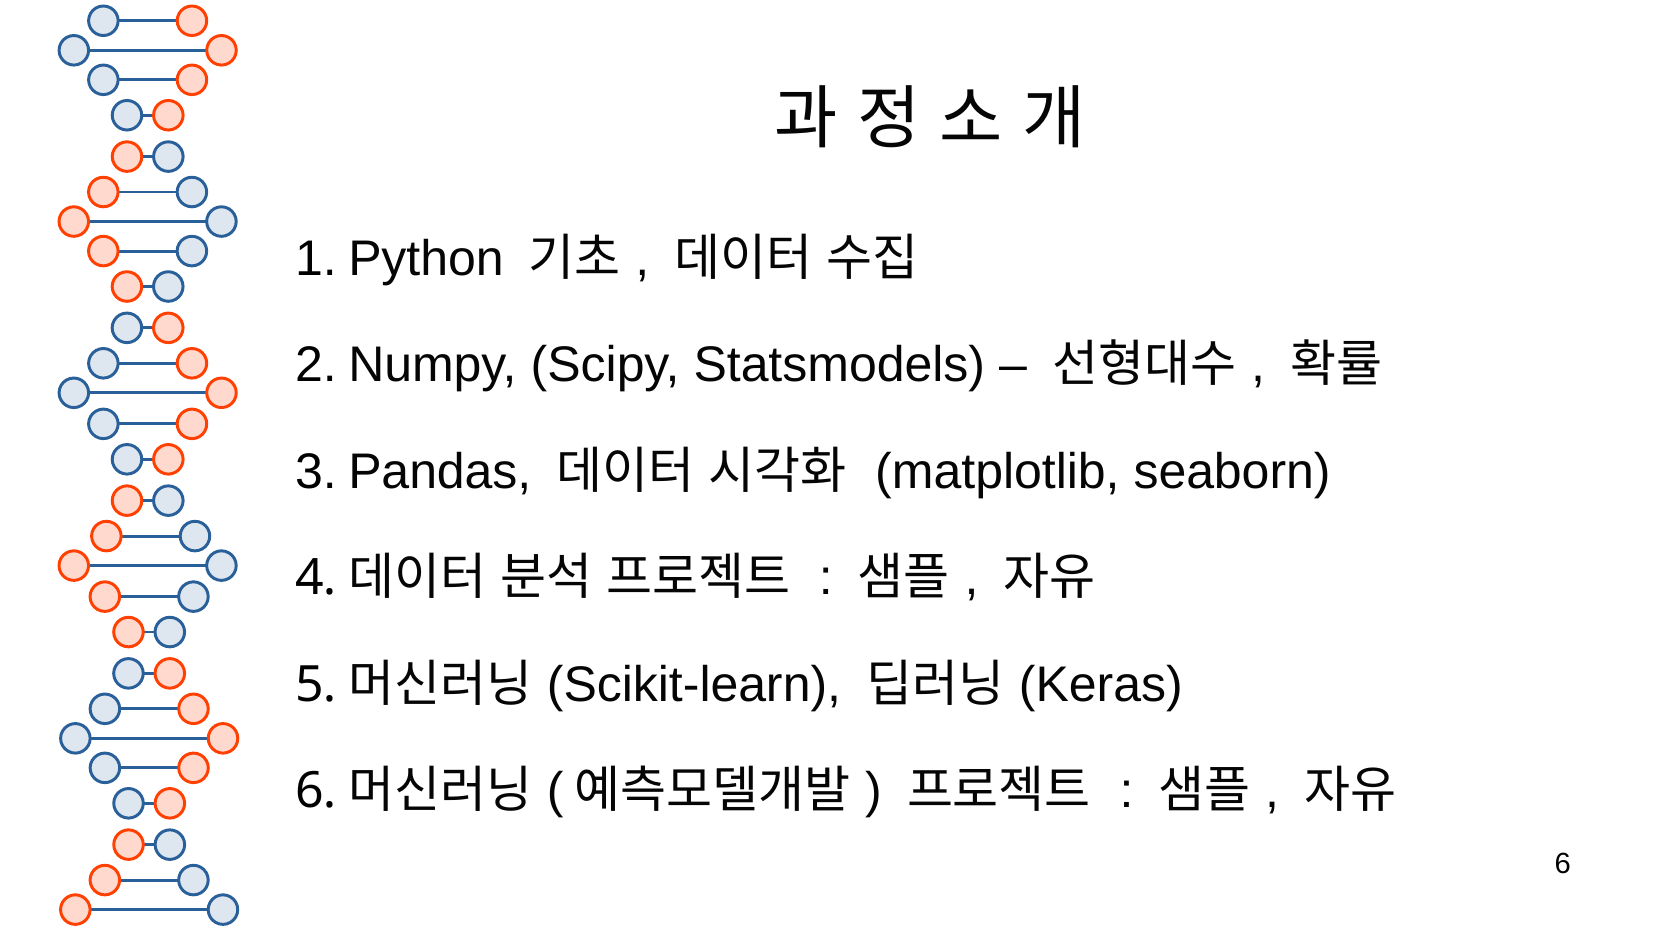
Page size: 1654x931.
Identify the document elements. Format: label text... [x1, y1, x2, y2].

title 과 정 소 개 [265, 35, 1595, 189]
list Python 기초, 데이터 수집 Numpy, (Scipy, Statsmodels) – 선형대수, 확률 Pandas, 데이터 시각화 (matplotlib, seaborn) 데이터 분석 프로젝트 : 샘플, 자유 머신러닝(Scikit-learn), 딥러닝(Keras) 머신러닝(예측모델개발) 프로젝트 : 샘플, 자유 [277, 206, 1607, 827]
